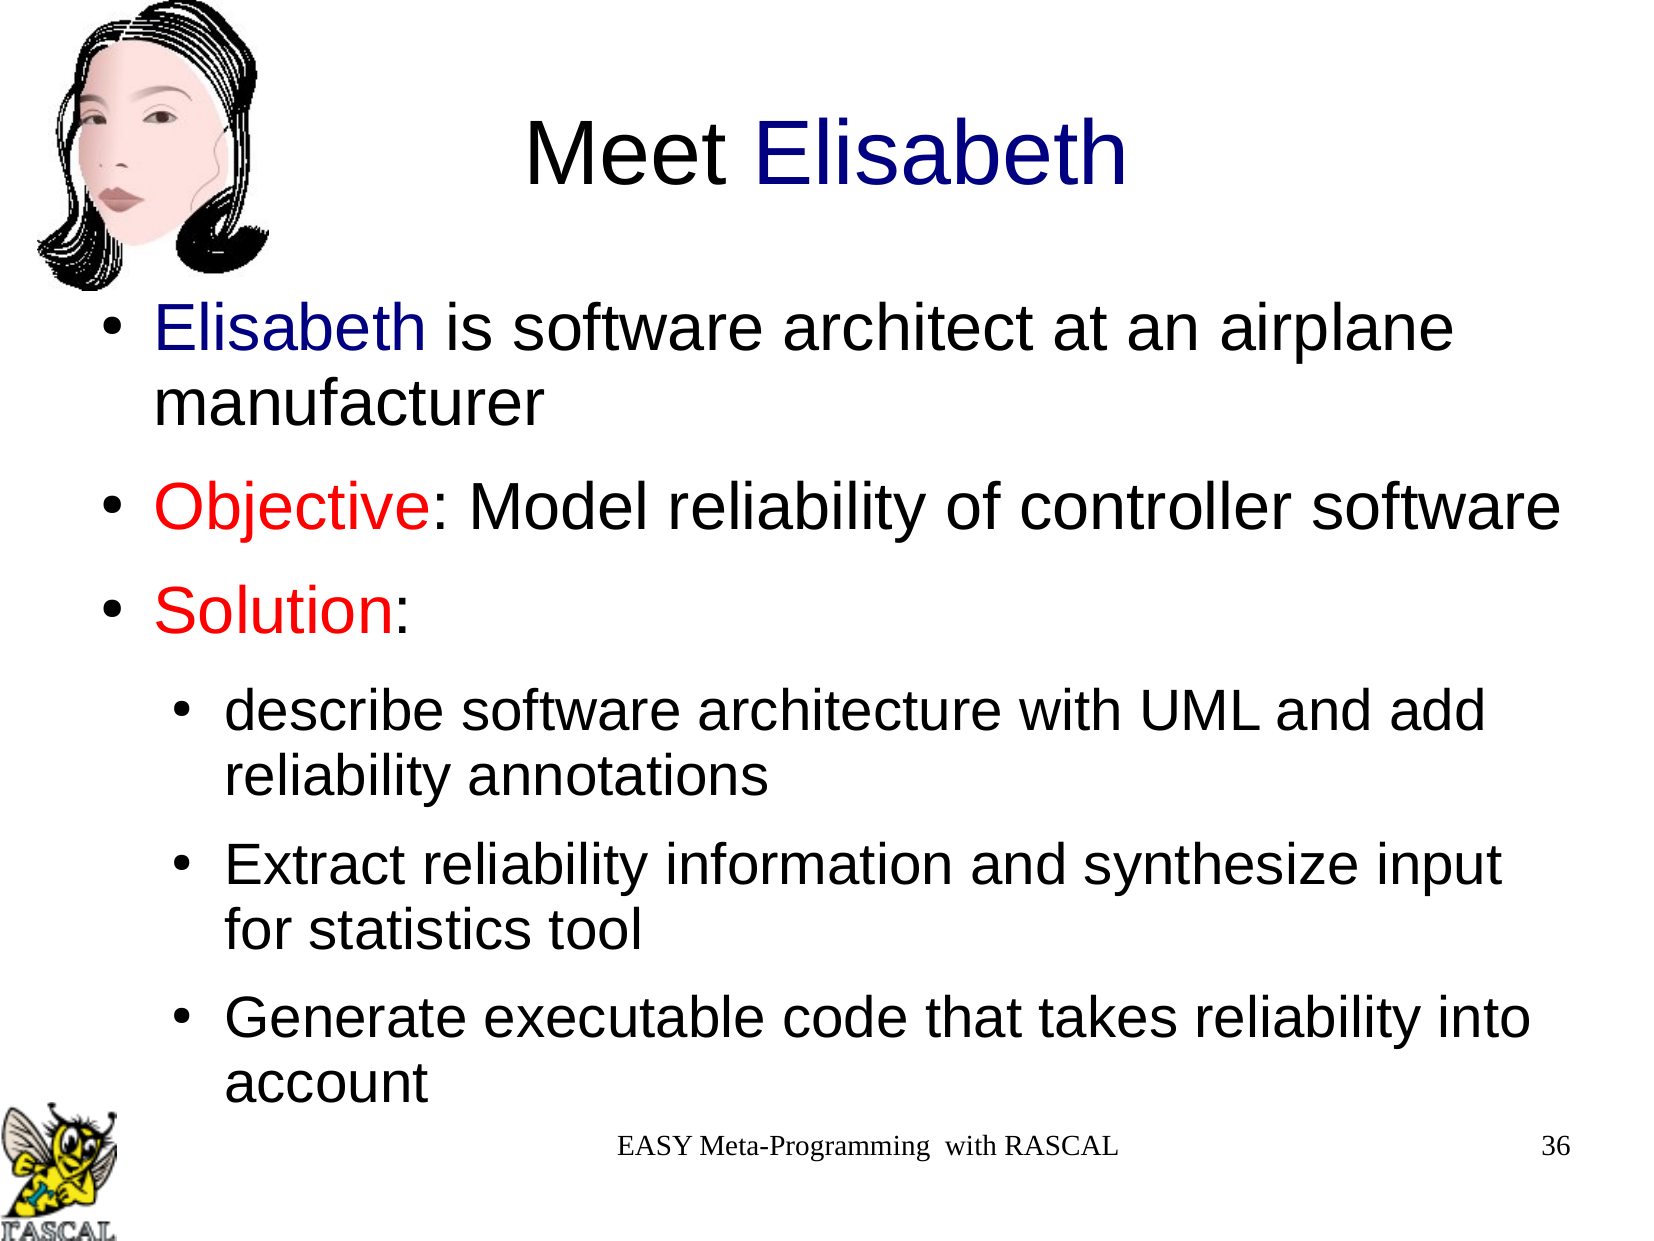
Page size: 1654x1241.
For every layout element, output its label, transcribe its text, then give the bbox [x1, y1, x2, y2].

title Meet Elisabeth [269, 49, 1571, 257]
list Elisabeth is software architect at an airplane manufacturer Objective: Model reliability of controller software Solution: describe software architecture with UML and add reliability annotations Extract reliability information and synthesize input for statistics tool Generate executable code that takes reliability into account [82, 290, 1571, 1109]
picture [0, 1102, 117, 1241]
picture [37, 0, 269, 291]
